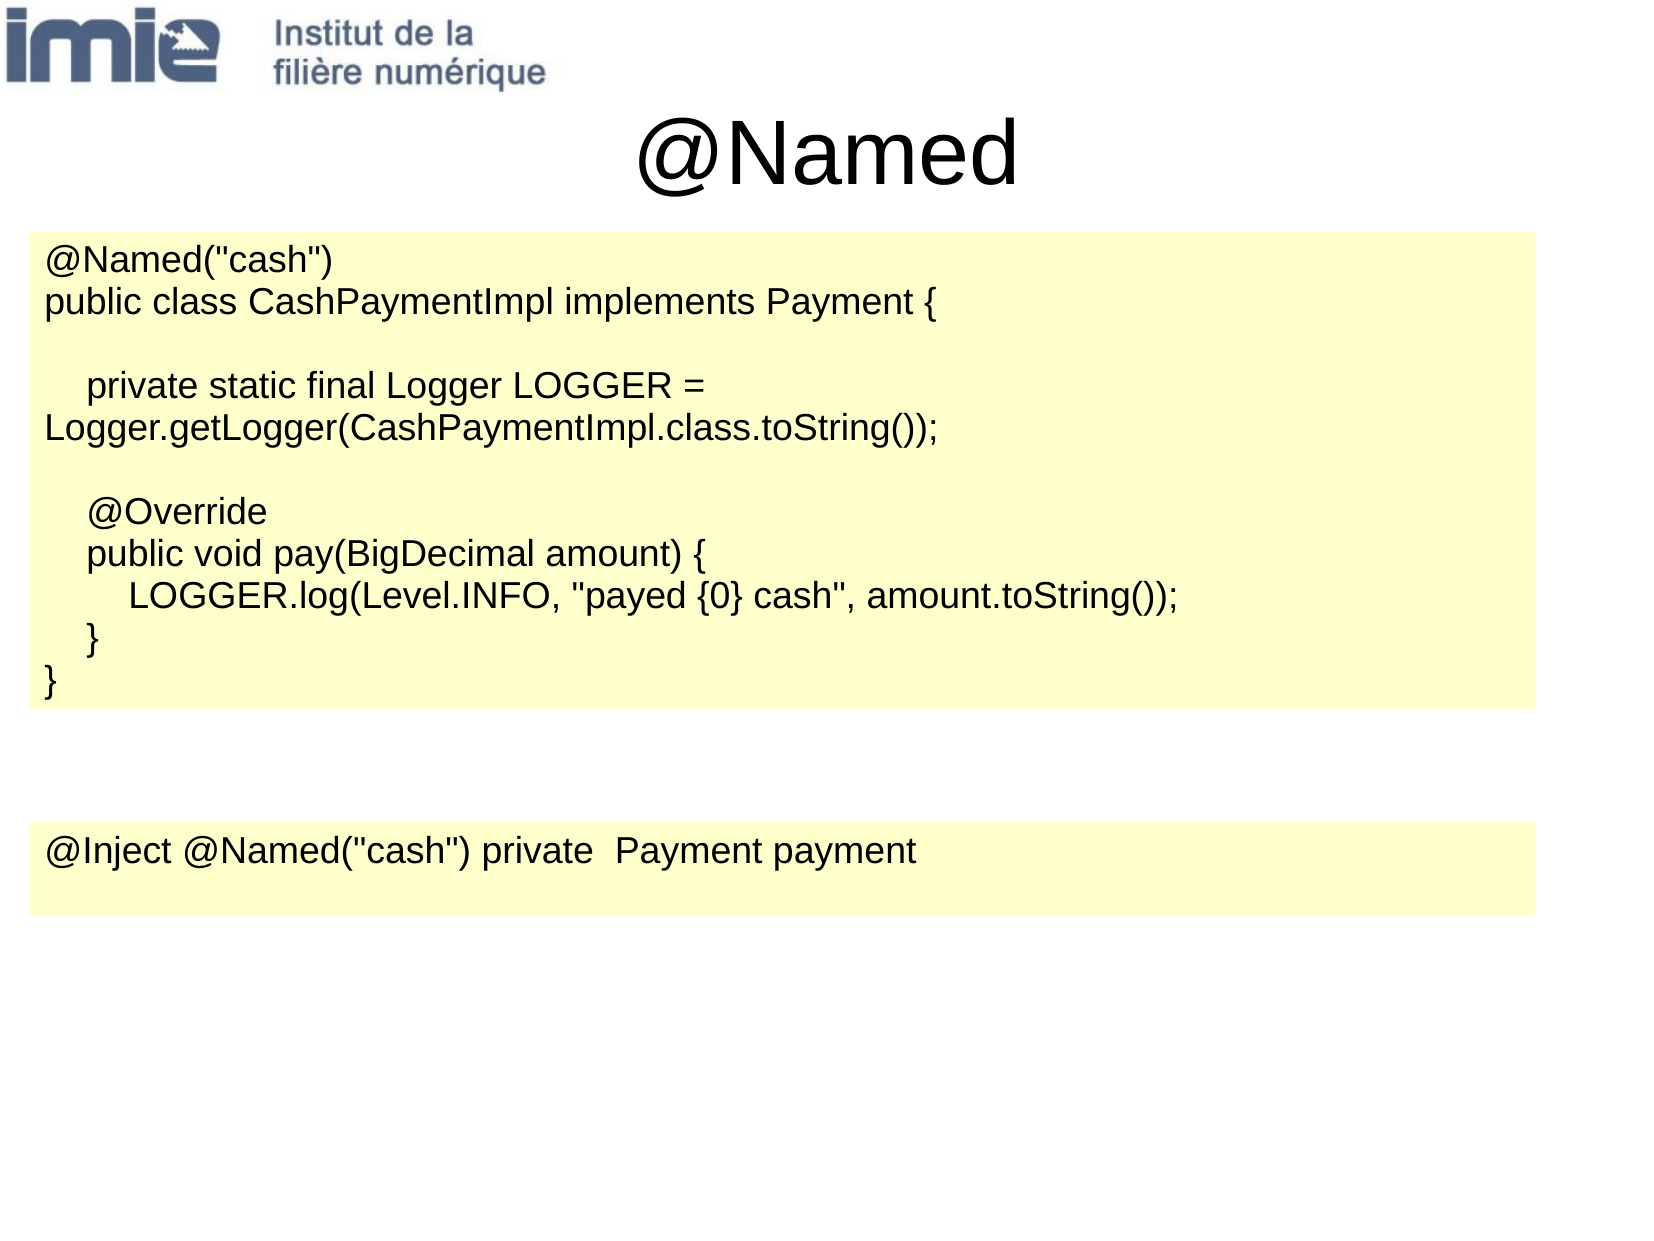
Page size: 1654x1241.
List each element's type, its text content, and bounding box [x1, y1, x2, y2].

text_box @Named("cash") public class CashPaymentImpl implements Payment { private static final Logger LOGGER = Logger.getLogger(CashPaymentImpl.class.toString()); @Override public void pay(BigDecimal amount) { LOGGER.log(Level.INFO, "payed {0} cash", amount.toString()); } } [29, 231, 1536, 709]
picture [1, 0, 562, 92]
text_box @Inject @Named("cash") private Payment payment [29, 821, 1536, 916]
title @Named [82, 49, 1571, 257]
